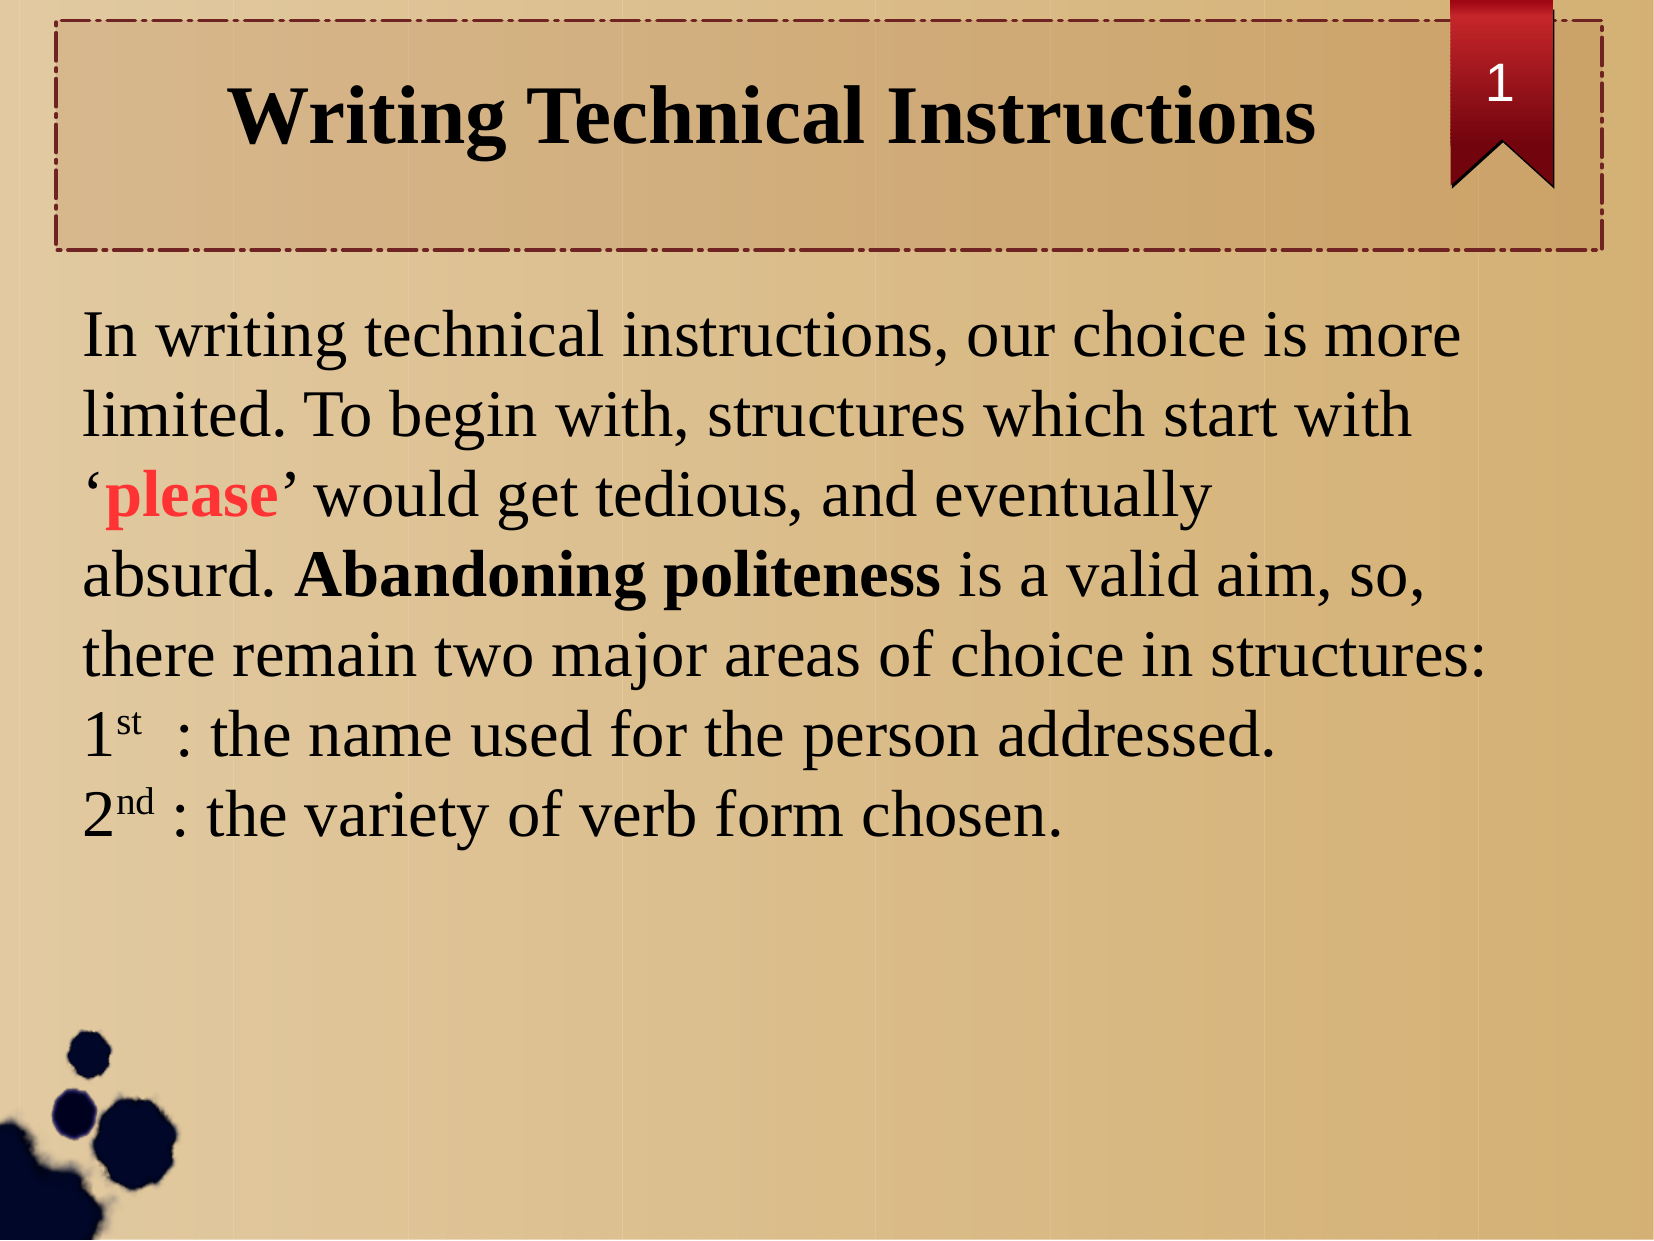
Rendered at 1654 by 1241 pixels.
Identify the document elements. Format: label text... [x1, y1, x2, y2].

text_box In writing technical instructions, our choice is more limited. To begin with, structures which start with ‘please’ would get tedious, and eventually absurd. Abandoning politeness is a valid aim, so, there remain two major areas of choice in structures: 1st : the name used for the person addressed. 2nd : the variety of verb form chosen. [82, 290, 1571, 1010]
text_box 1 [1455, 45, 1546, 121]
text_box Writing Technical Instructions [0, 62, 1546, 170]
